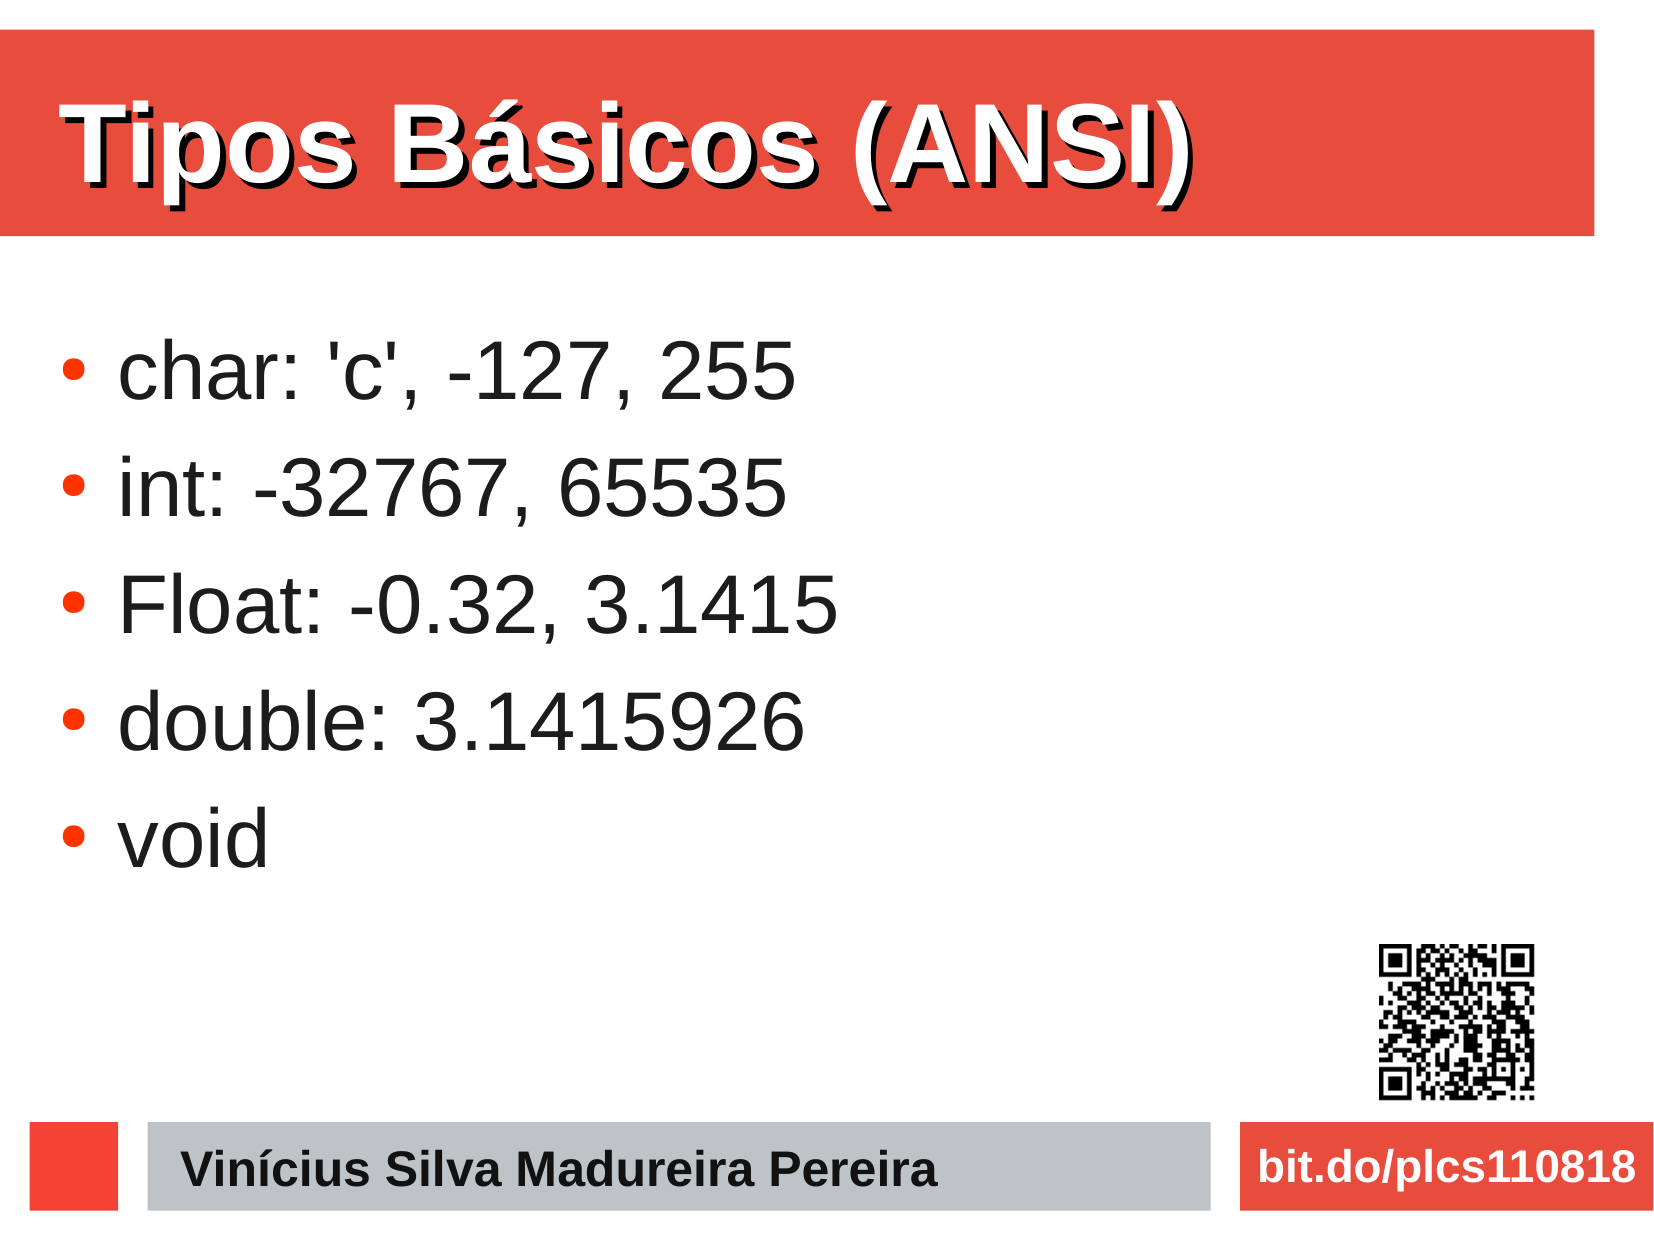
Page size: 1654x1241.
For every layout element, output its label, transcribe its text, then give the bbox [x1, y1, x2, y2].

picture [1379, 944, 1536, 1102]
text_box Vinícius Silva Madureira Pereira [165, 1133, 1170, 1205]
text_box bit.do/plcs110818 [1228, 1133, 1654, 1205]
list char: 'c', -127, 255 int: -32767, 65535 Float: -0.32, 3.1415 double: 3.1415926 void [59, 324, 1565, 1093]
title Tipos Básicos (ANSI) [59, 59, 1595, 207]
